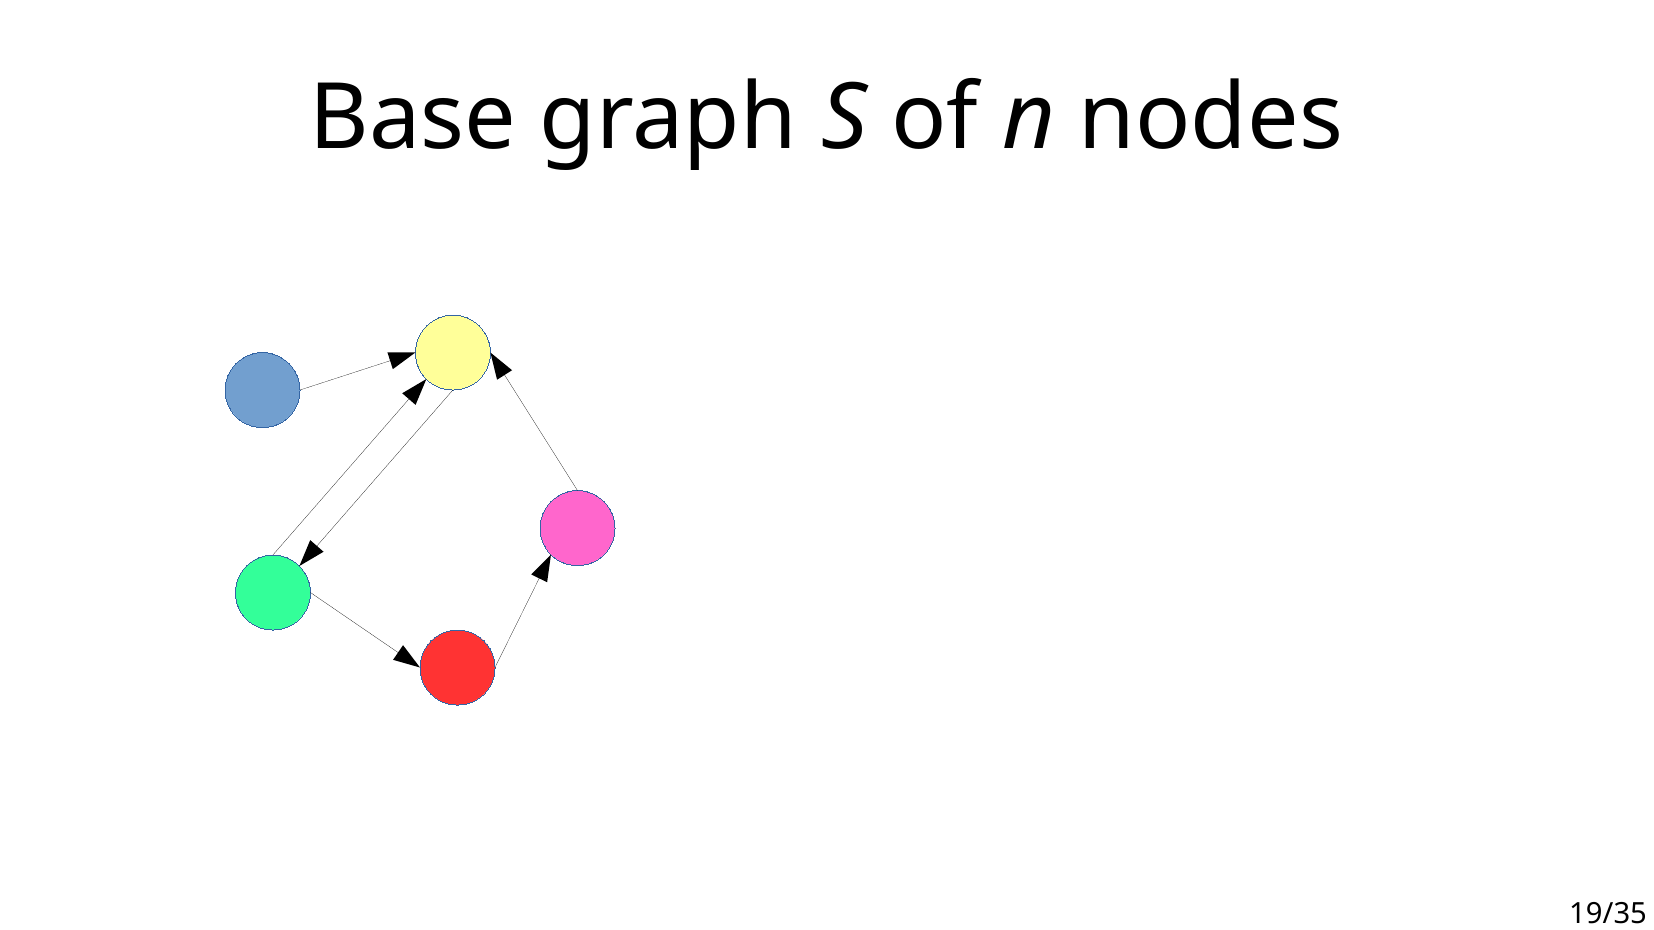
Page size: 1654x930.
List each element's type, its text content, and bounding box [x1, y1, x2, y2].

text_box [415, 315, 491, 391]
text_box [420, 630, 496, 706]
text_box [225, 352, 300, 428]
text_box [540, 490, 616, 566]
text_box [235, 555, 311, 631]
title Base graph S of n nodes [82, 1, 1571, 225]
